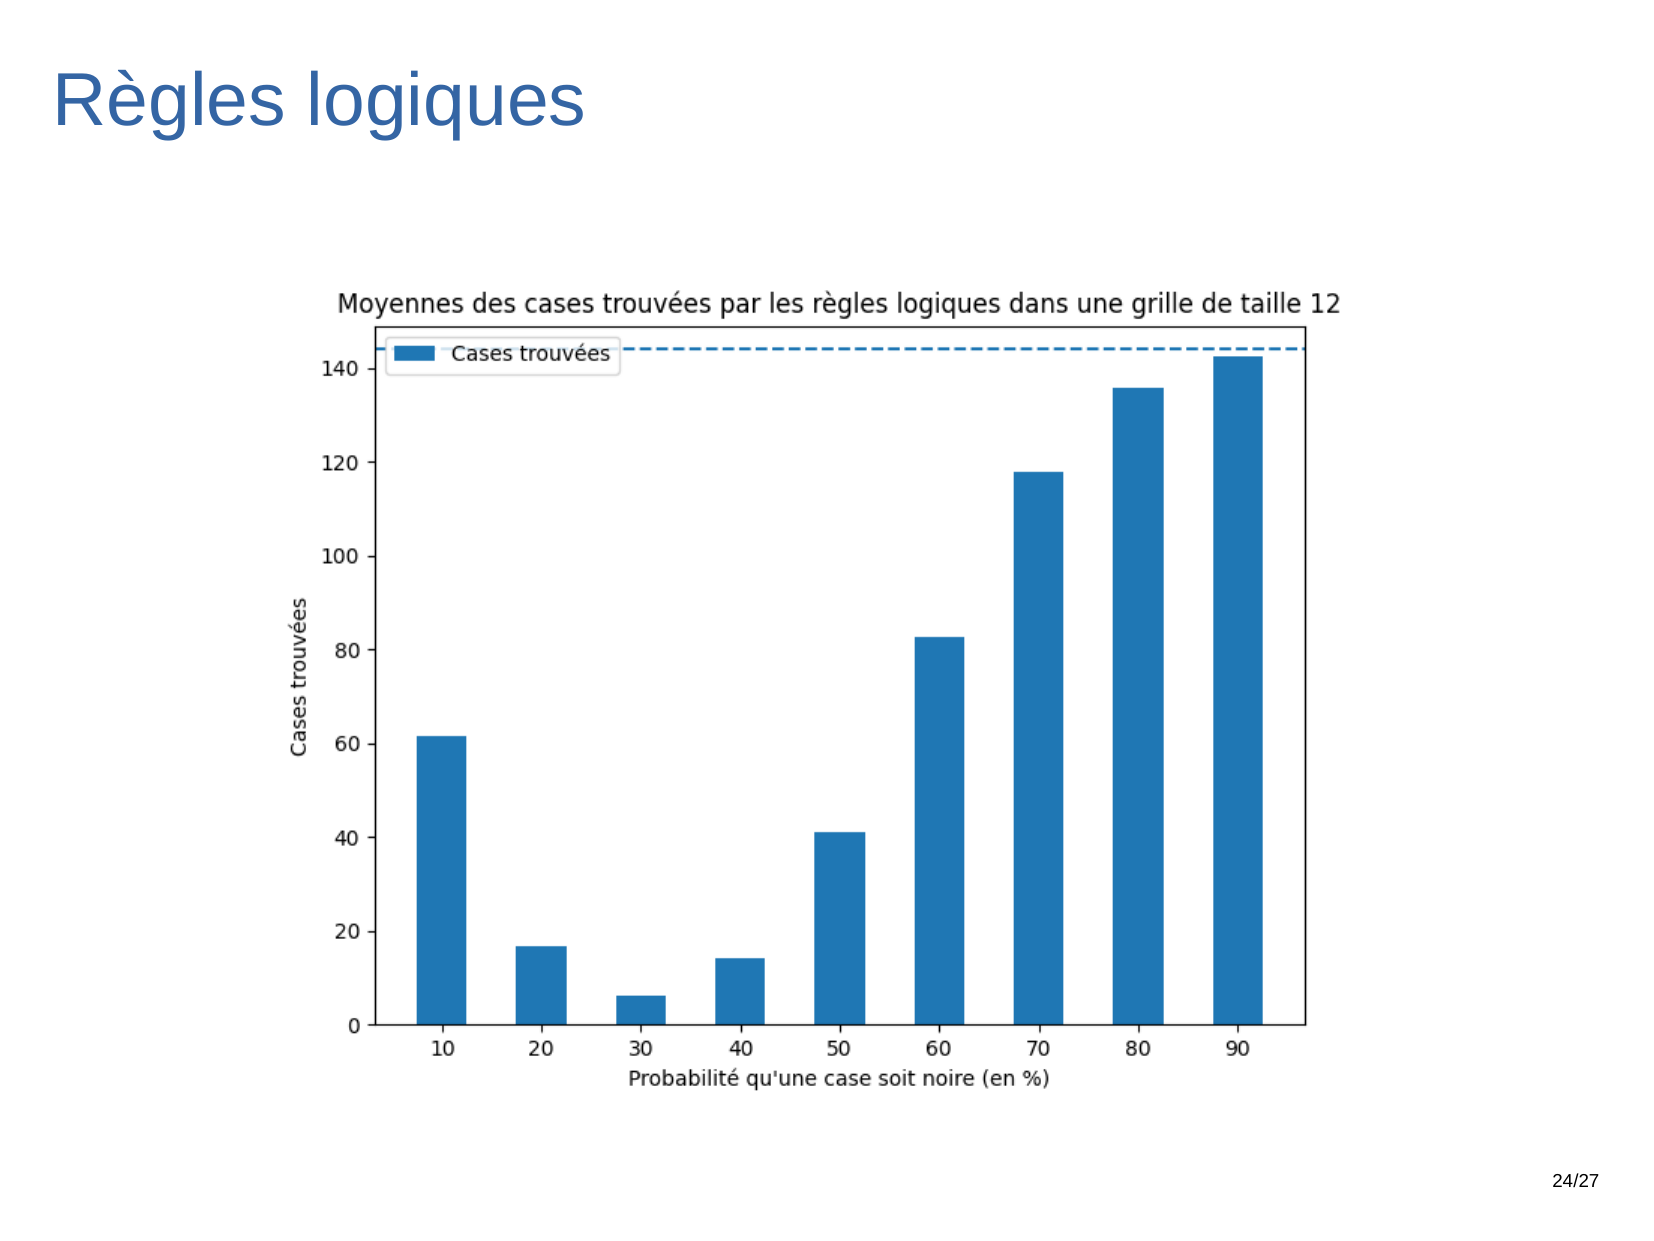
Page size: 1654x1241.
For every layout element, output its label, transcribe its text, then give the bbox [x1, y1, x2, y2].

picture [225, 217, 1425, 1126]
text_box 24/27 [1537, 1162, 1614, 1199]
text_box Règles logiques [37, 50, 638, 151]
